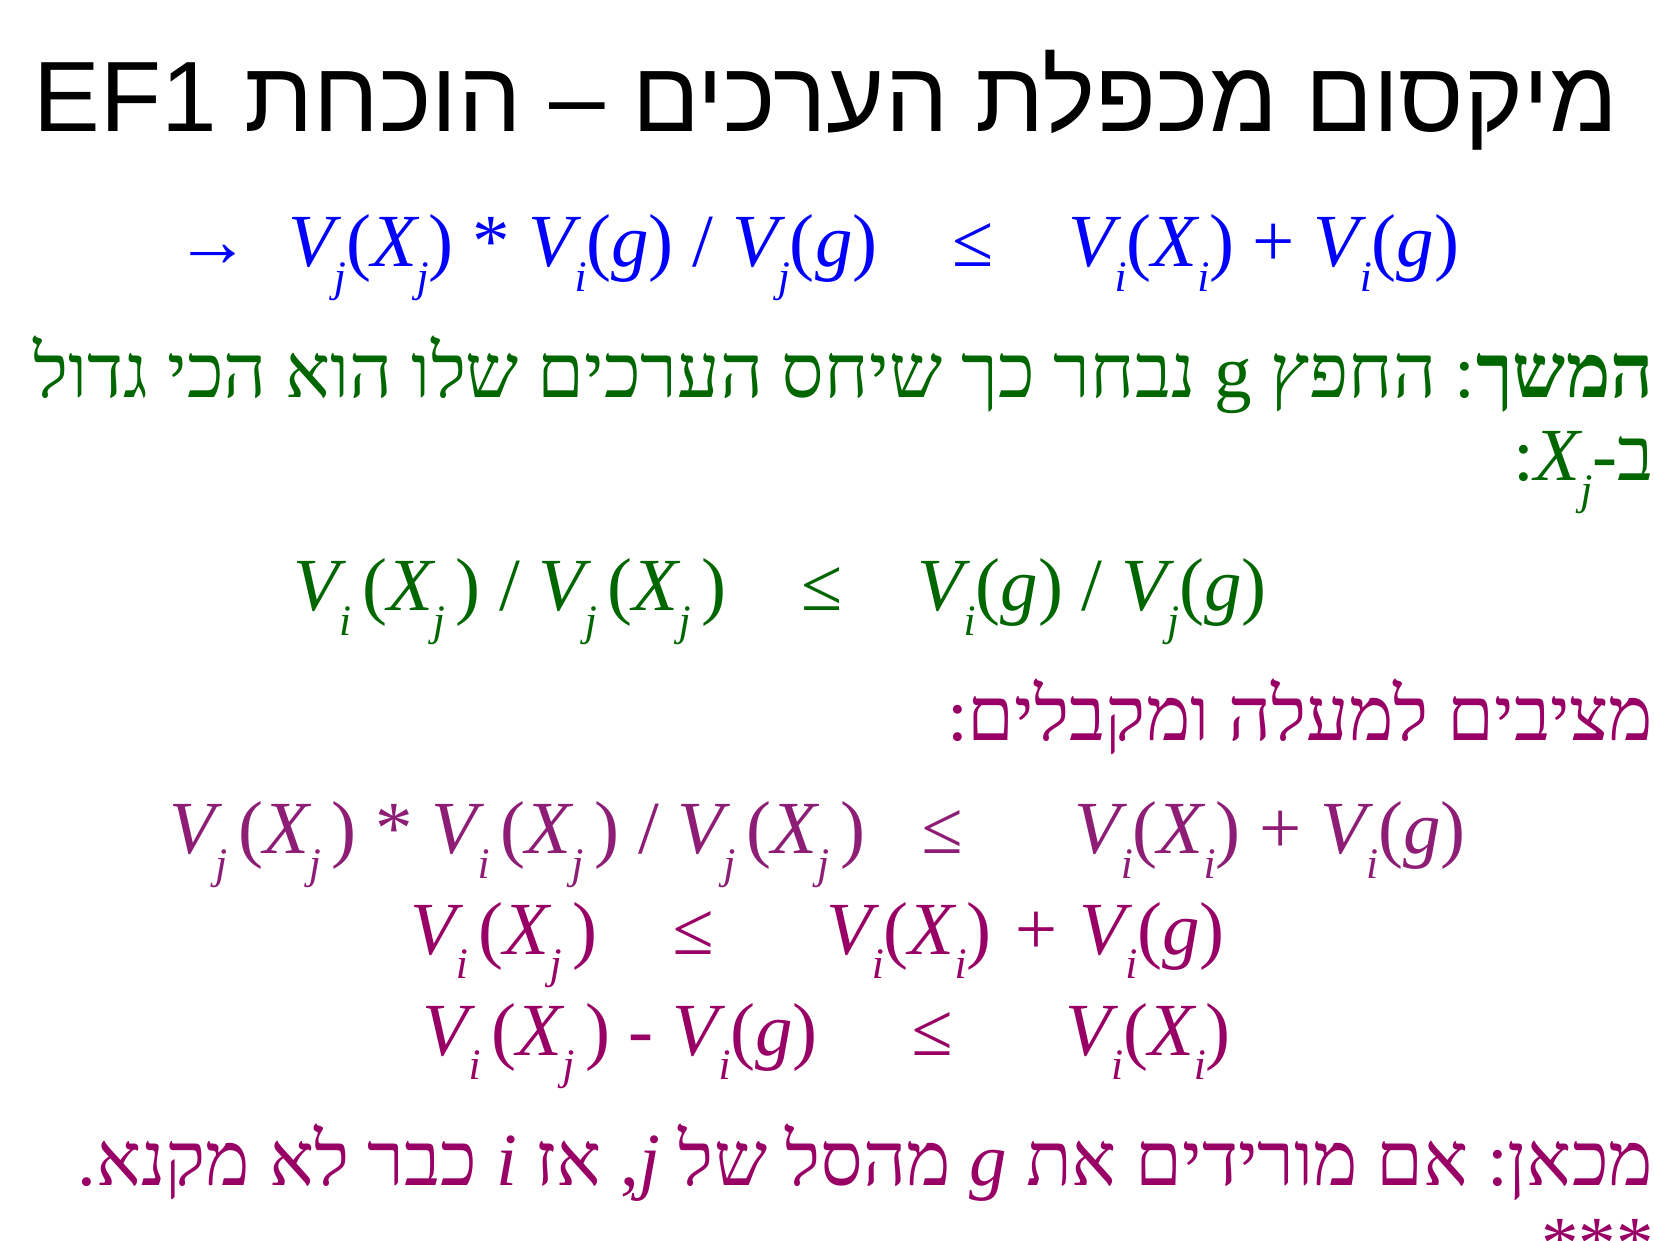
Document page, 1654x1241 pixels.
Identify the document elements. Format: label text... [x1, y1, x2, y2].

title מיקסום מכפלת הערכים – הוכחת EF1 [0, 28, 1654, 166]
list → Vj(Xj) * Vi(g) / Vj(g) ≤ Vi(Xi) + Vi(g) המשך: החפץ g נבחר כך שיחס הערכים שלו הוא הכי גדול ב-Xj: Vi (Xj ) / Vj (Xj ) ≤ Vi(g) / Vj(g) מציבים למעלה ומקבלים: Vj (Xj ) * Vi (Xj ) / Vj (Xj ) ≤ Vi(Xi) + Vi(g) Vi (Xj ) ≤ Vi(Xi) + Vi(g) Vi (Xj ) - Vi(g) ≤ Vi(Xi) מכאן: אם מורידים את g מהסל של j, אז i כבר לא מקנא. *** [0, 199, 1654, 1241]
